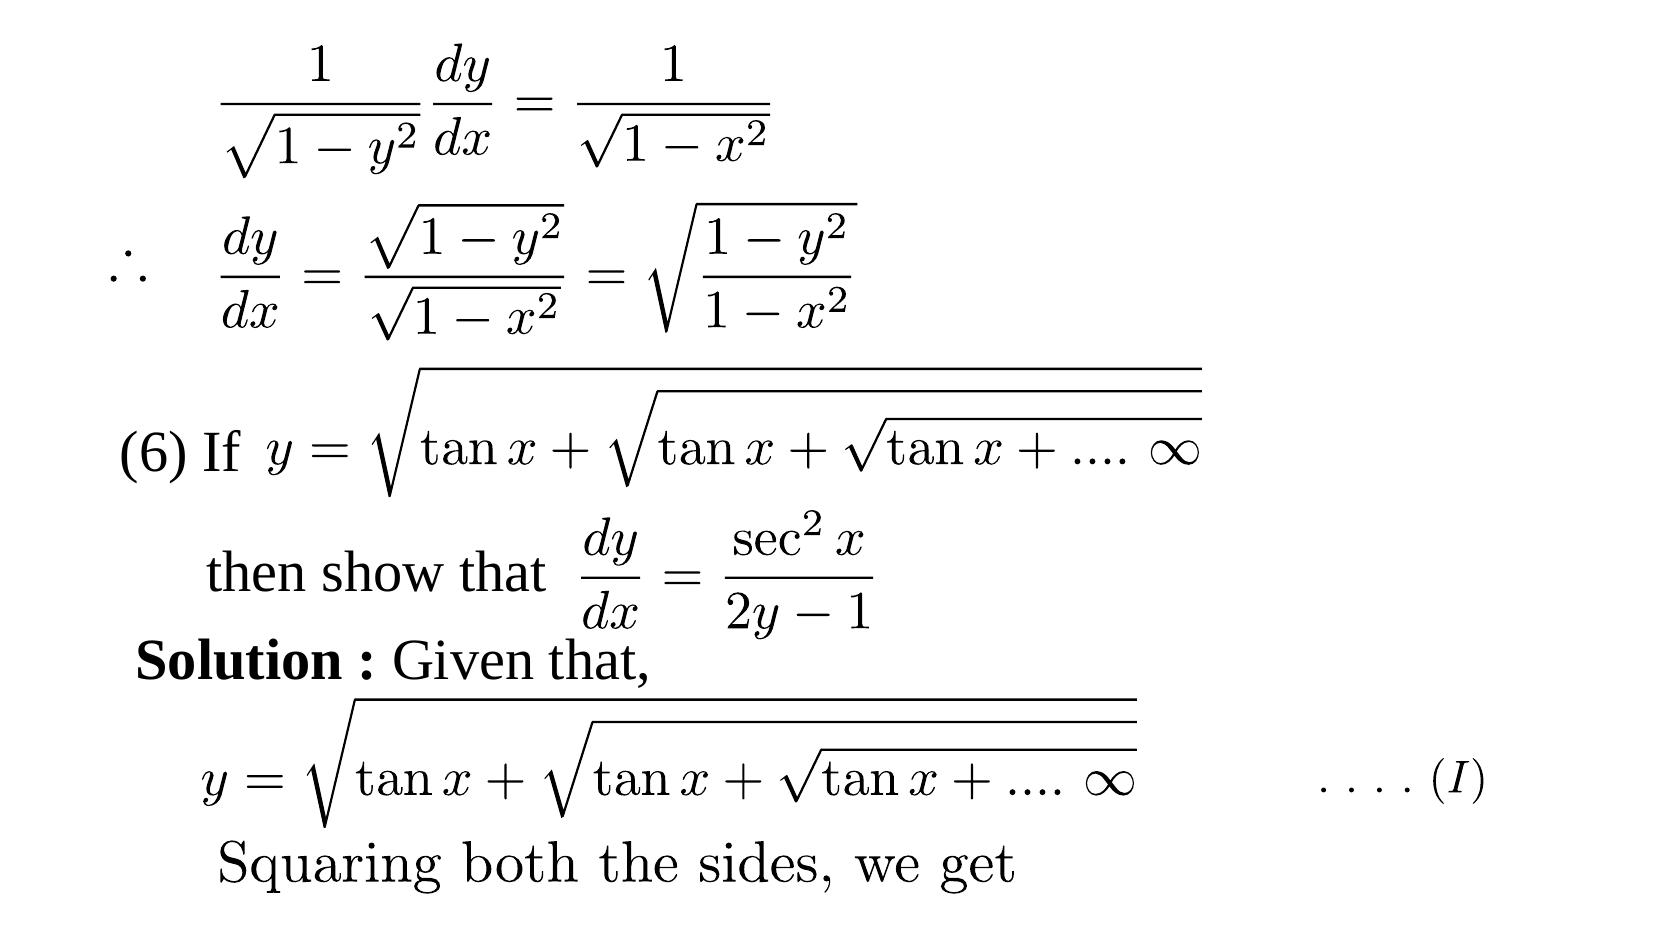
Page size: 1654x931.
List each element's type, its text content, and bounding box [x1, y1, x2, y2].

text_box [219, 840, 1014, 894]
title (6) If then show that Solution : Given that, [47, 37, 1607, 898]
text_box [110, 250, 146, 282]
text_box [220, 202, 858, 341]
text_box [202, 698, 1137, 829]
text_box [220, 43, 771, 179]
text_box [1319, 758, 1484, 804]
text_box [581, 510, 874, 640]
text_box [266, 367, 1202, 498]
